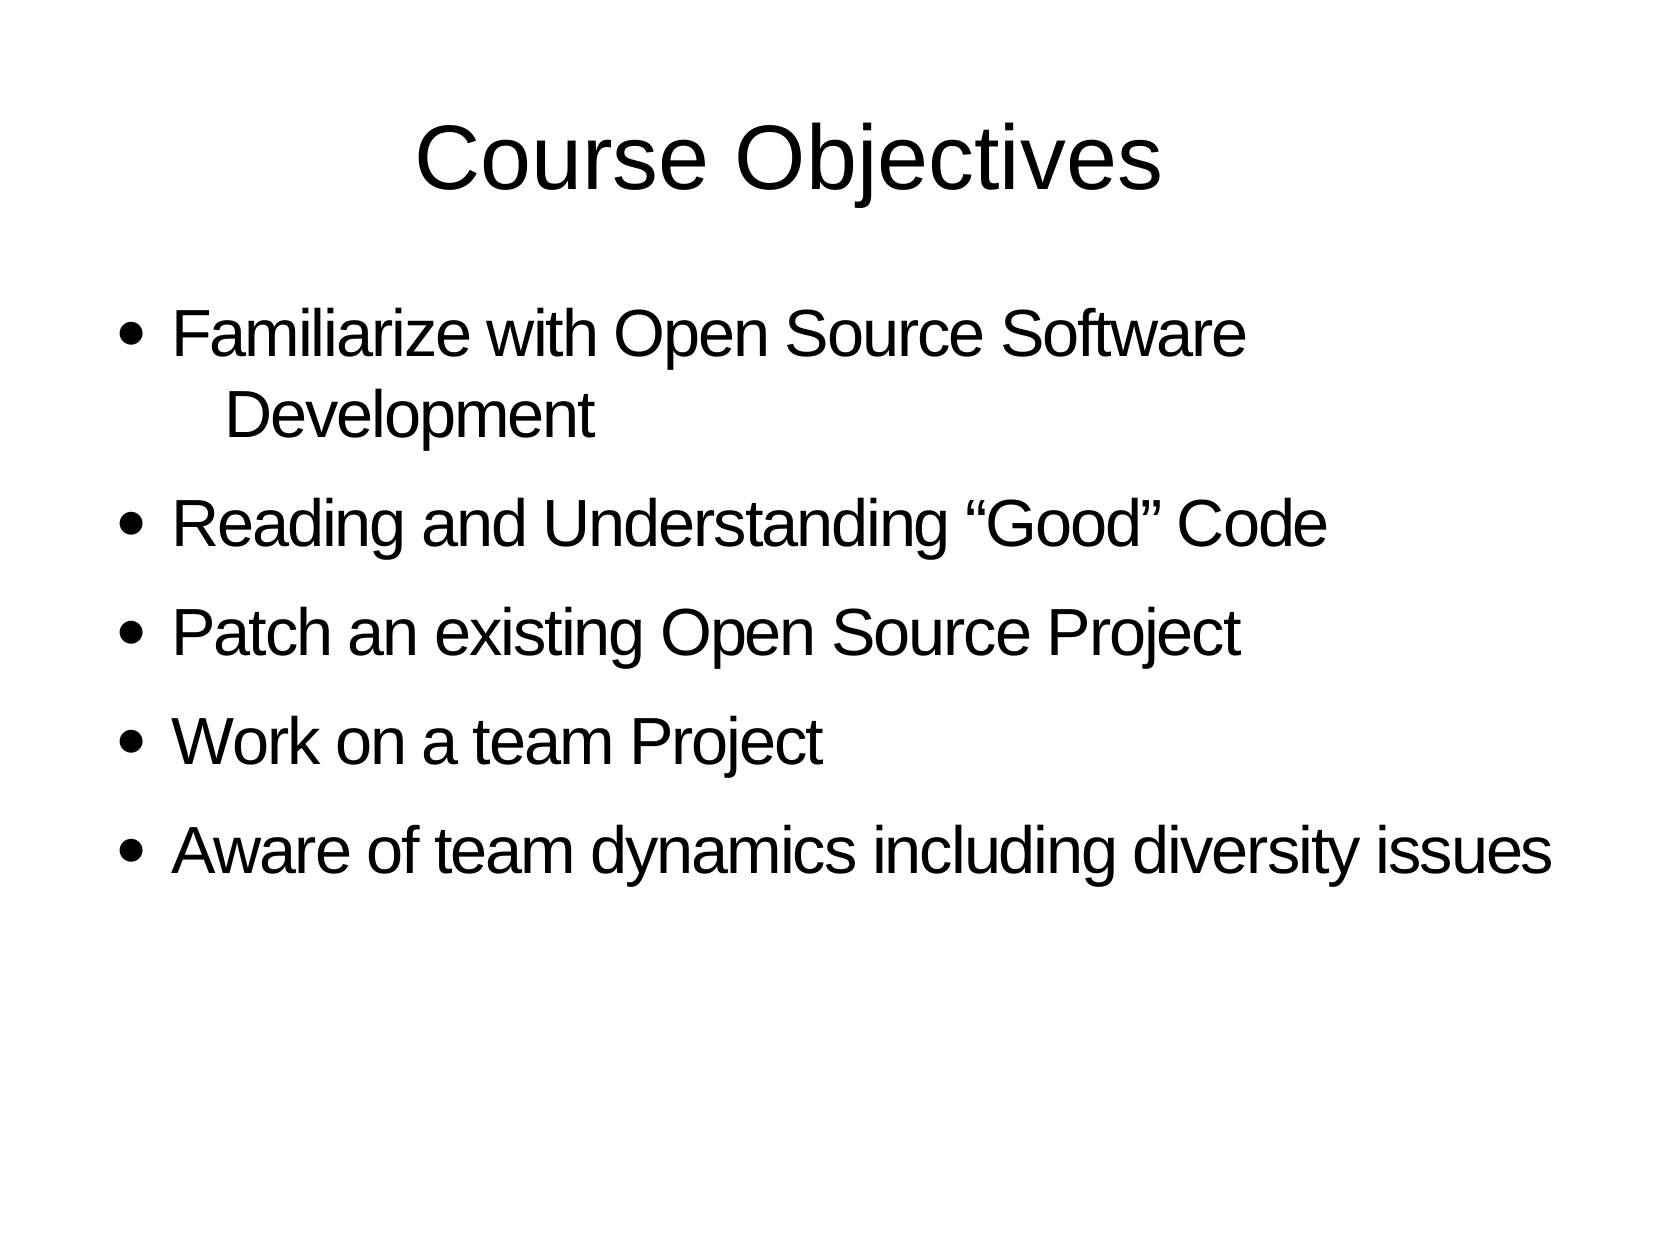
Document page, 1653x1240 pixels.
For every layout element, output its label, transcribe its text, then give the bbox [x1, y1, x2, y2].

text_box Familiarize with Open Source Software Development Reading and Understanding “Good” Code Patch an existing Open Source Project Work on a team Project Aware of team dynamics including diversity issues [82, 290, 1571, 1010]
text_box Course Objectives [82, 102, 1571, 204]
